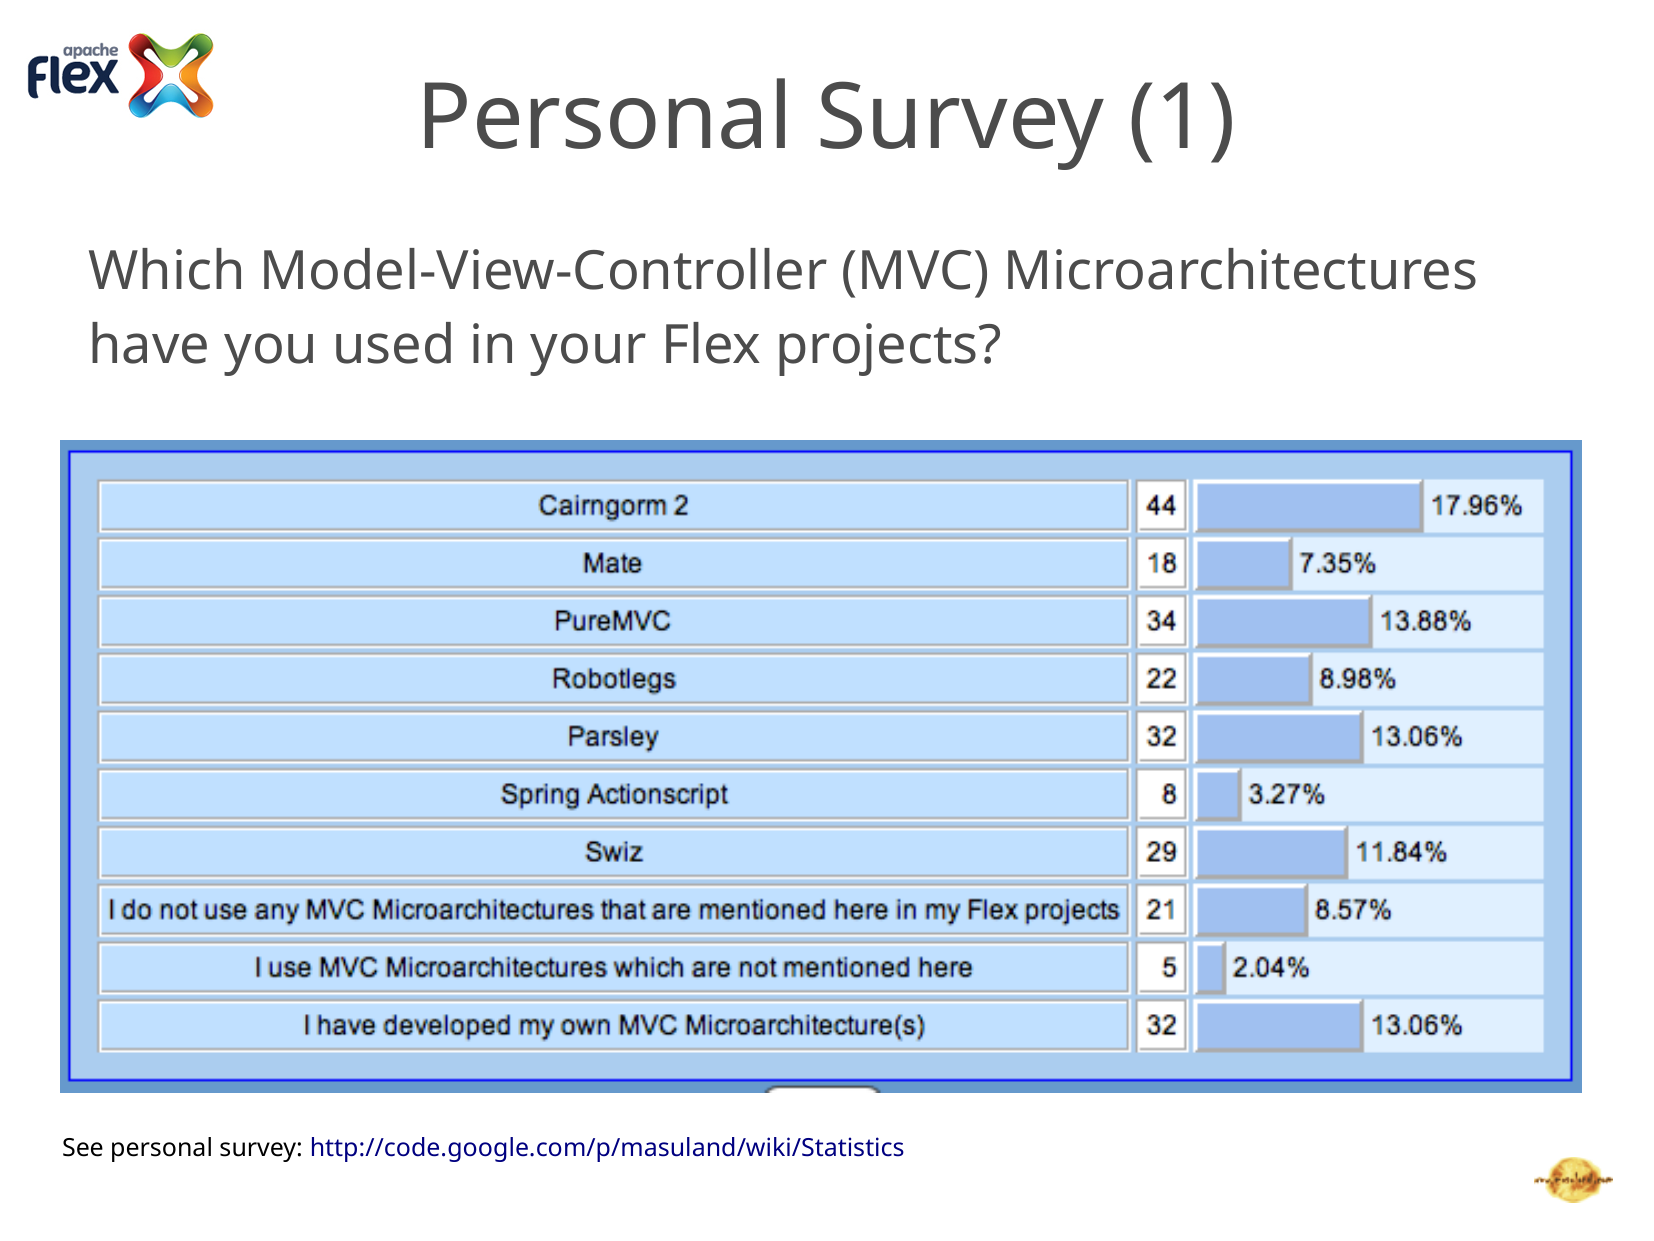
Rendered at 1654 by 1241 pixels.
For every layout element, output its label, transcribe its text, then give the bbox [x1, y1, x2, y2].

title Personal Survey (1) [82, 49, 1571, 178]
text_box See personal survey: http://code.google.com/p/masuland/wiki/Statistics [47, 1122, 1347, 1168]
picture [1534, 1157, 1613, 1203]
picture [25, 25, 215, 125]
picture [60, 440, 1582, 1093]
list Which Model-View-Controller (MVC) Microarchitectures have you used in your Flex projects? [17, 231, 1506, 414]
